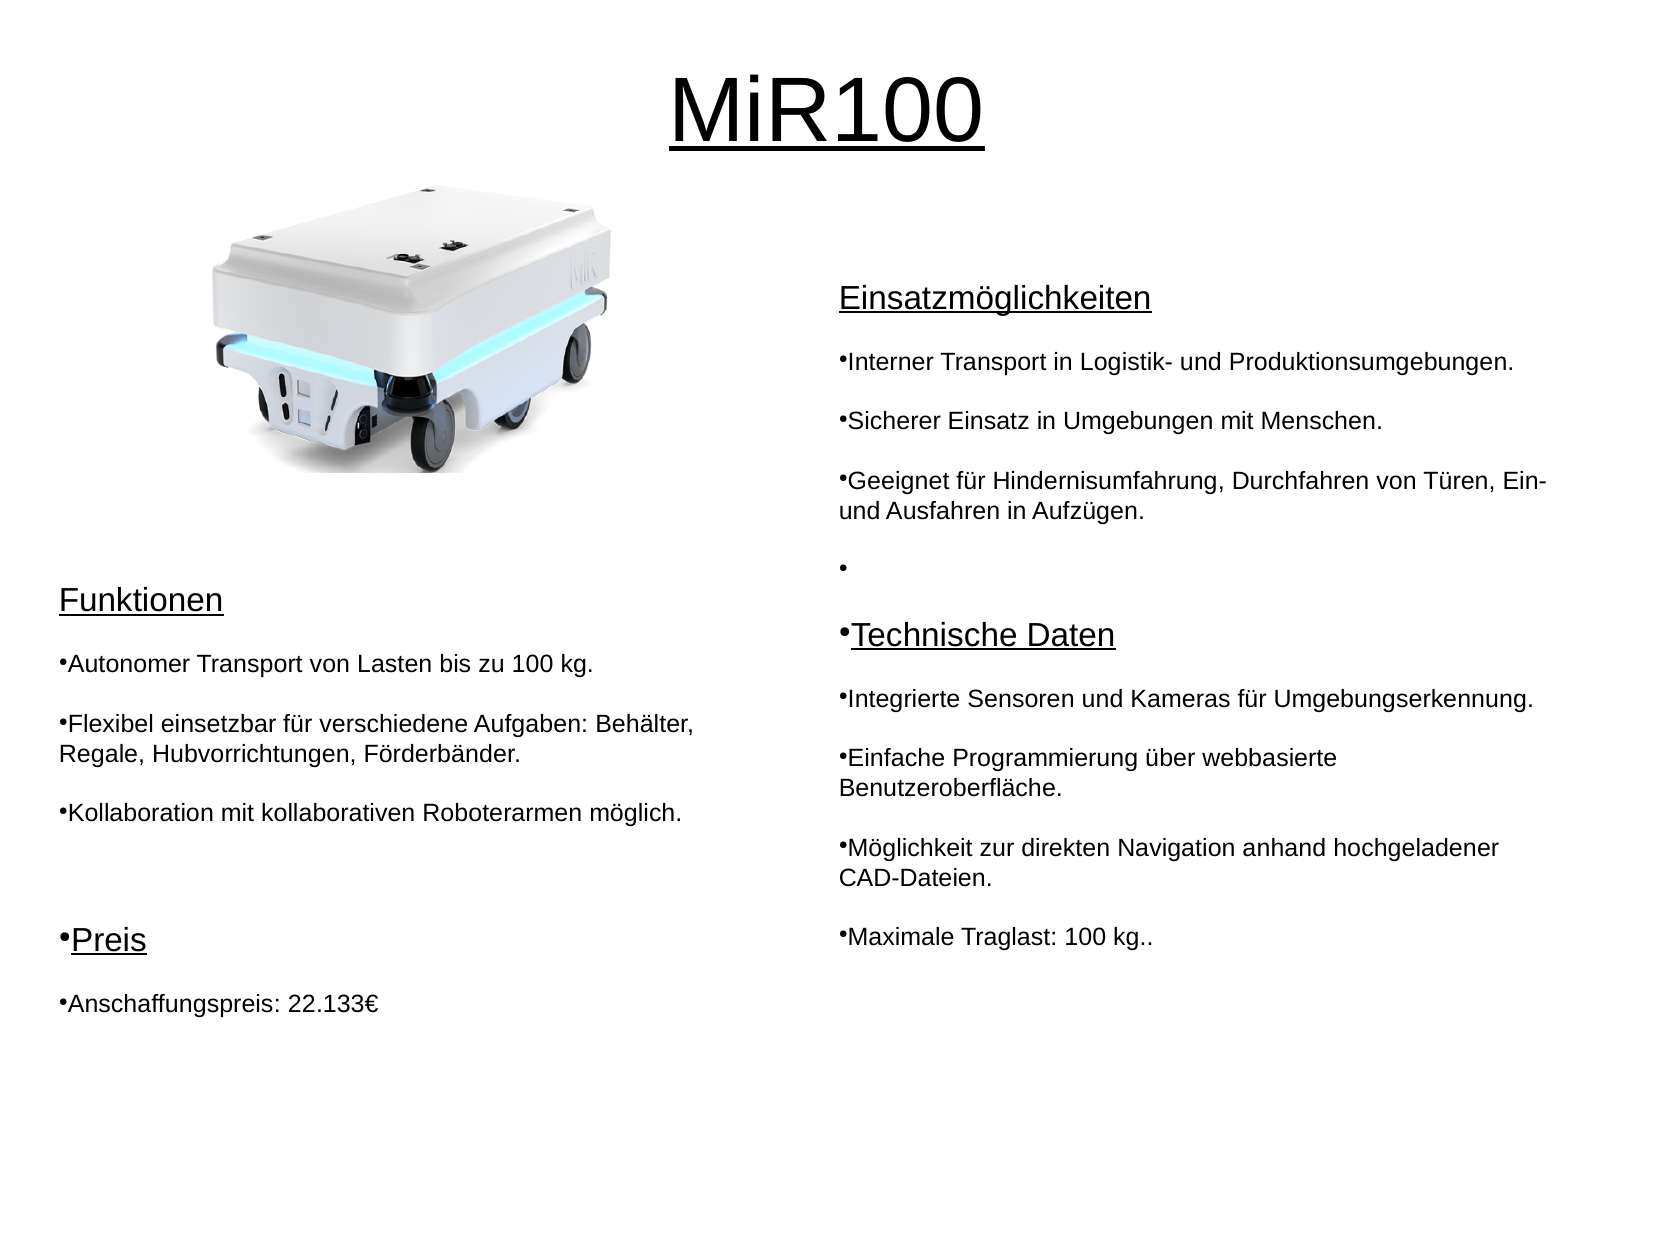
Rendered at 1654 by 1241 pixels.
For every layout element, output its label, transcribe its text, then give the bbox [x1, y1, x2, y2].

list Funktionen Autonomer Transport von Lasten bis zu 100 kg. Flexibel einsetzbar für verschiedene Aufgaben: Behälter, Regale, Hubvorrichtungen, Förderbänder. Kollaboration mit kollaborativen Roboterarmen möglich. Preis Anschaffungspreis: 22.133€ [59, 509, 786, 1173]
title MiR100 [82, 49, 1571, 257]
list Einsatzmöglichkeiten Interner Transport in Logistik- und Produktionsumgebungen. Sicherer Einsatz in Umgebungen mit Menschen. Geeignet für Hindernisumfahrung, Durchfahren von Türen, Ein- und Ausfahren in Aufzügen. Technische Daten Integrierte Sensoren und Kameras für Umgebungserkennung. Einfache Programmierung über webbasierte Benutzeroberfläche. Möglichkeit zur direkten Navigation anhand hochgeladener CAD-Dateien. Maximale Traglast: 100 kg.. [838, 206, 1565, 1066]
picture [209, 185, 612, 473]
